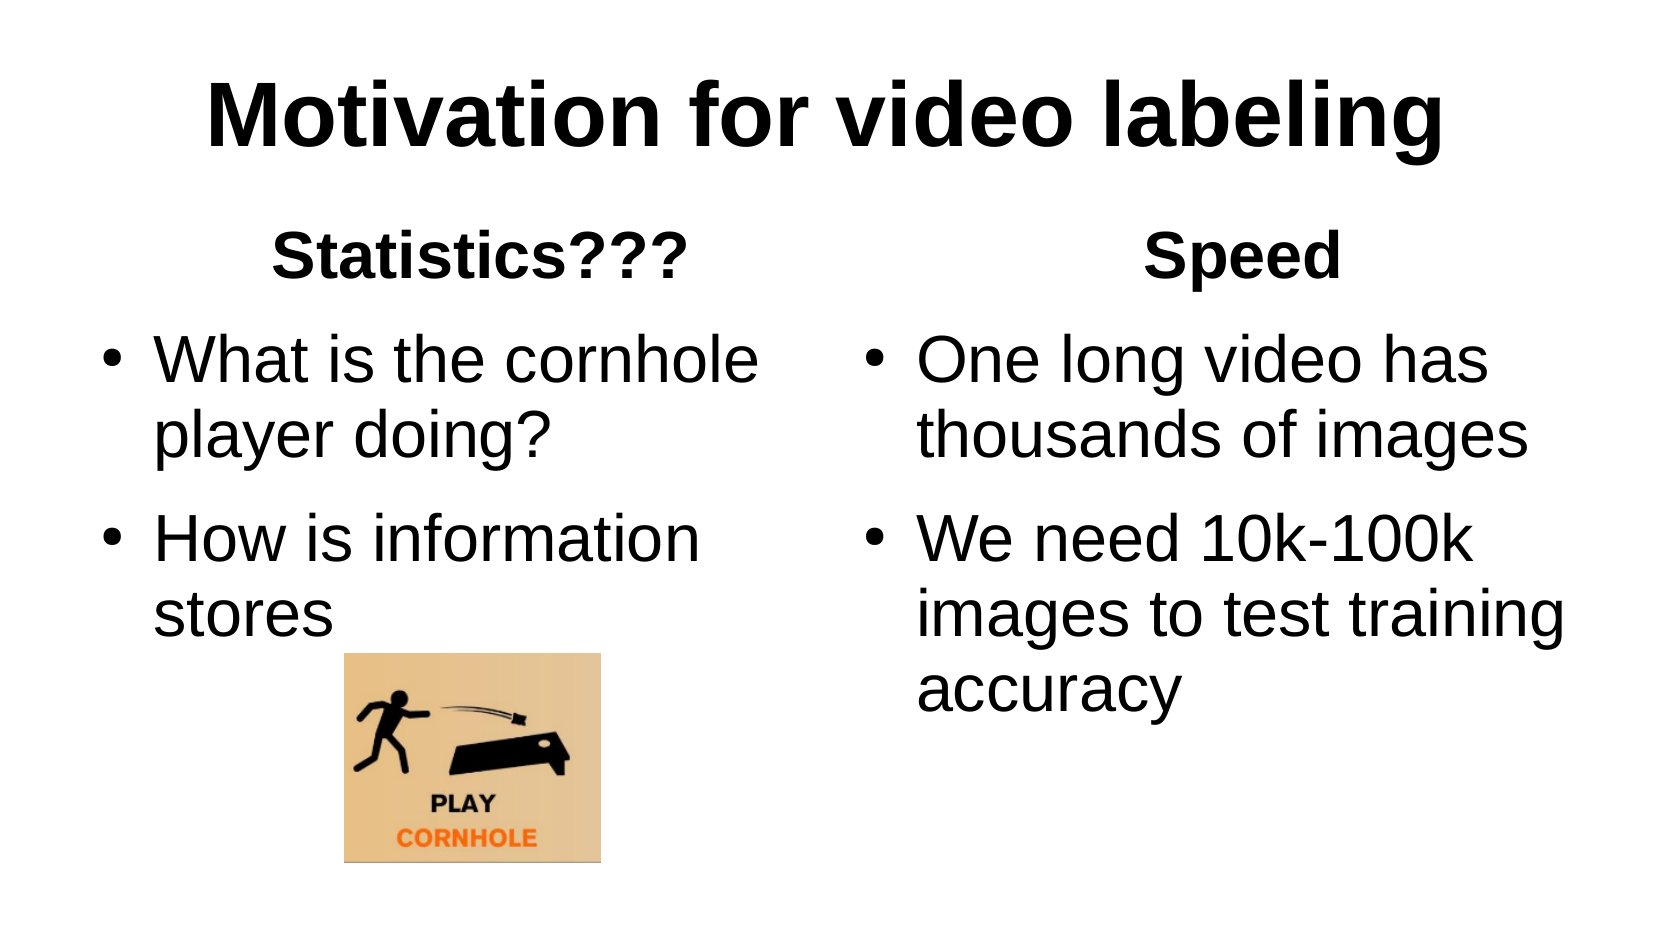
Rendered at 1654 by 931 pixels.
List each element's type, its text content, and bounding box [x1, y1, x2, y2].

picture [344, 653, 601, 863]
list Statistics??? What is the cornhole player doing? How is information stores [82, 217, 809, 758]
list Speed One long video has thousands of images We need 10k-100k images to test training accuracy [845, 217, 1572, 758]
title Motivation for video labeling [82, 37, 1571, 193]
